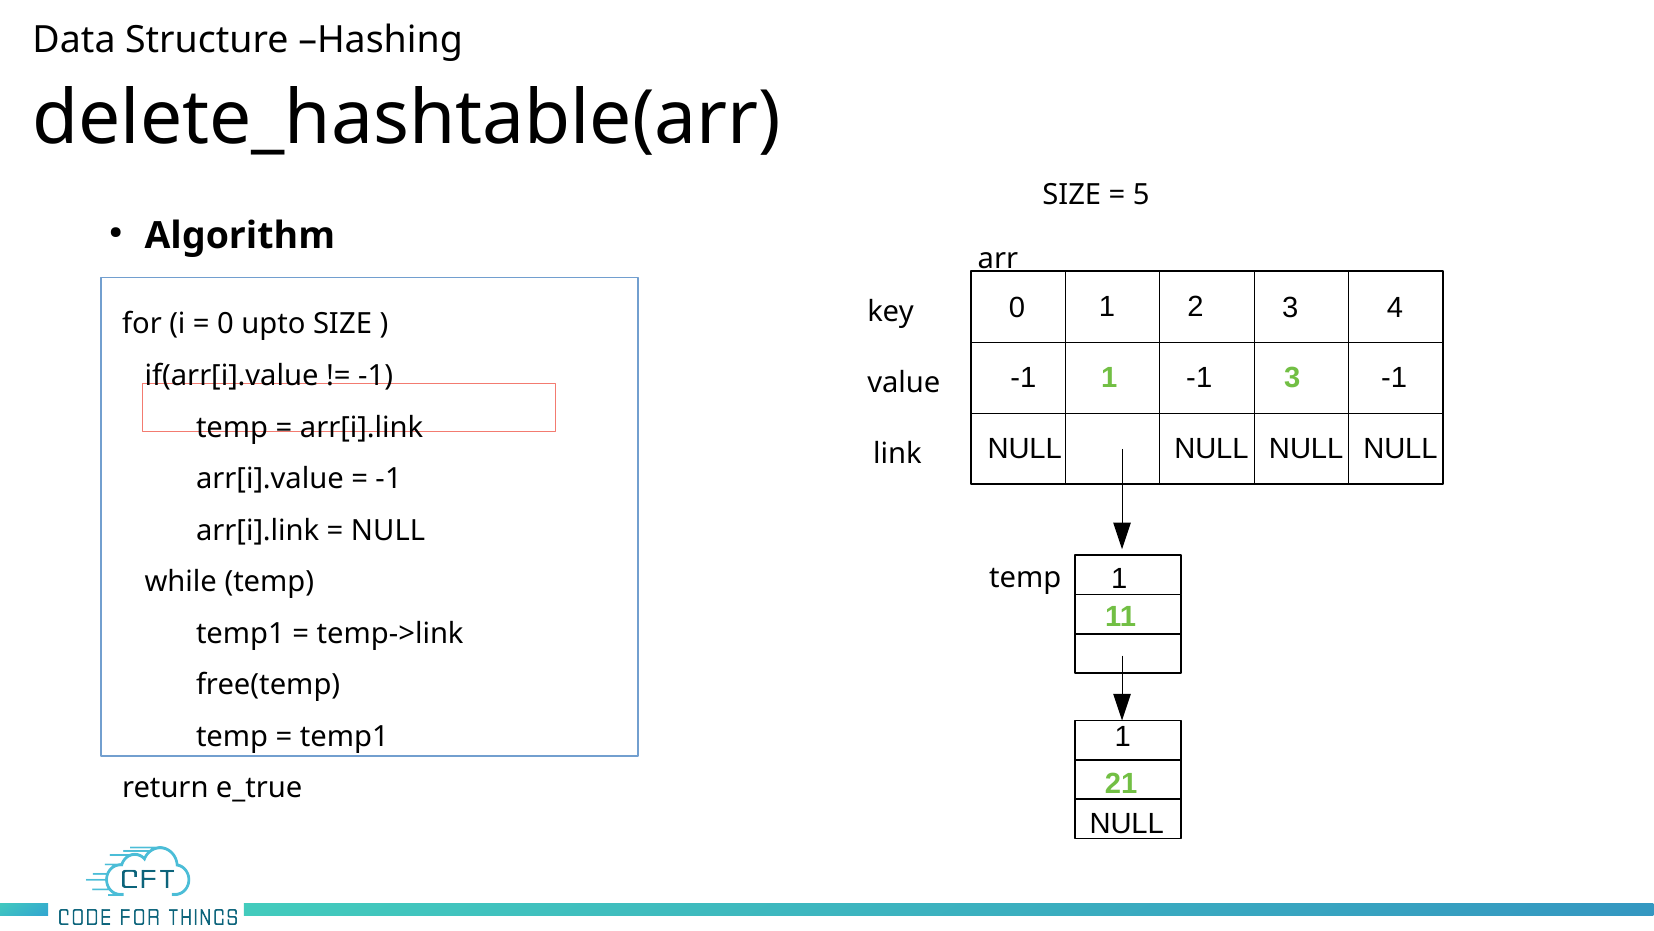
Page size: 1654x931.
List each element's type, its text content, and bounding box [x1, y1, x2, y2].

text_box 4 [1372, 283, 1419, 331]
text_box [1018, 343, 1065, 413]
text_box -1 [1171, 353, 1228, 402]
text_box -1 [1366, 353, 1422, 402]
text_box [100, 277, 638, 756]
text_box [970, 473, 1065, 484]
text_box [1160, 473, 1254, 484]
text_box [1349, 414, 1444, 424]
text_box [1160, 414, 1254, 424]
title Data Structure –Hashing delete_hashtable(arr) [32, 12, 1630, 166]
text_box value [852, 353, 1018, 437]
text_box [1255, 414, 1348, 424]
text_box key [852, 283, 1018, 353]
text_box [1349, 473, 1444, 484]
text_box [1255, 271, 1348, 342]
text_box for (i = 0 upto SIZE ) if(arr[i].value != -1) temp = arr[i].link arr[i].value = -1 arr[i].link = NULL while (temp) temp1 = temp->link free(temp) temp = temp1 return e_true [107, 295, 851, 886]
text_box NULL [1159, 424, 1254, 473]
text_box 2 [1172, 282, 1219, 331]
text_box [1074, 720, 1099, 799]
text_box [1349, 343, 1444, 413]
text_box 0 [994, 283, 1041, 332]
text_box 3 [1267, 283, 1314, 331]
text_box [1074, 599, 1182, 674]
text_box [1066, 414, 1159, 484]
text_box 1 [1099, 712, 1146, 759]
text_box 1 [1086, 353, 1142, 402]
text_box 1 [1105, 554, 1143, 592]
text_box [1143, 555, 1182, 592]
text_box [1146, 720, 1182, 839]
text_box [1160, 343, 1254, 413]
text_box link [858, 424, 1004, 474]
text_box NULL [972, 424, 1077, 473]
text_box [1018, 414, 1065, 424]
text_box [1255, 473, 1348, 484]
text_box temp [974, 549, 1105, 599]
text_box Algorithm [94, 200, 886, 269]
text_box 21 [1090, 759, 1170, 808]
text_box [1255, 343, 1348, 413]
text_box NULL [1254, 424, 1348, 473]
text_box [1160, 271, 1254, 342]
picture [59, 846, 237, 925]
text_box NULL [1074, 799, 1179, 847]
text_box 1 [1084, 282, 1131, 331]
text_box 11 [1090, 592, 1199, 640]
text_box 3 [1269, 353, 1325, 402]
text_box [970, 280, 1065, 342]
text_box SIZE = 5 [1027, 166, 1205, 216]
text_box [1066, 343, 1159, 413]
text_box [1066, 271, 1159, 342]
text_box [1349, 271, 1444, 342]
text_box NULL [1348, 424, 1453, 473]
text_box arr [963, 230, 1141, 280]
text_box -1 [995, 353, 1052, 402]
